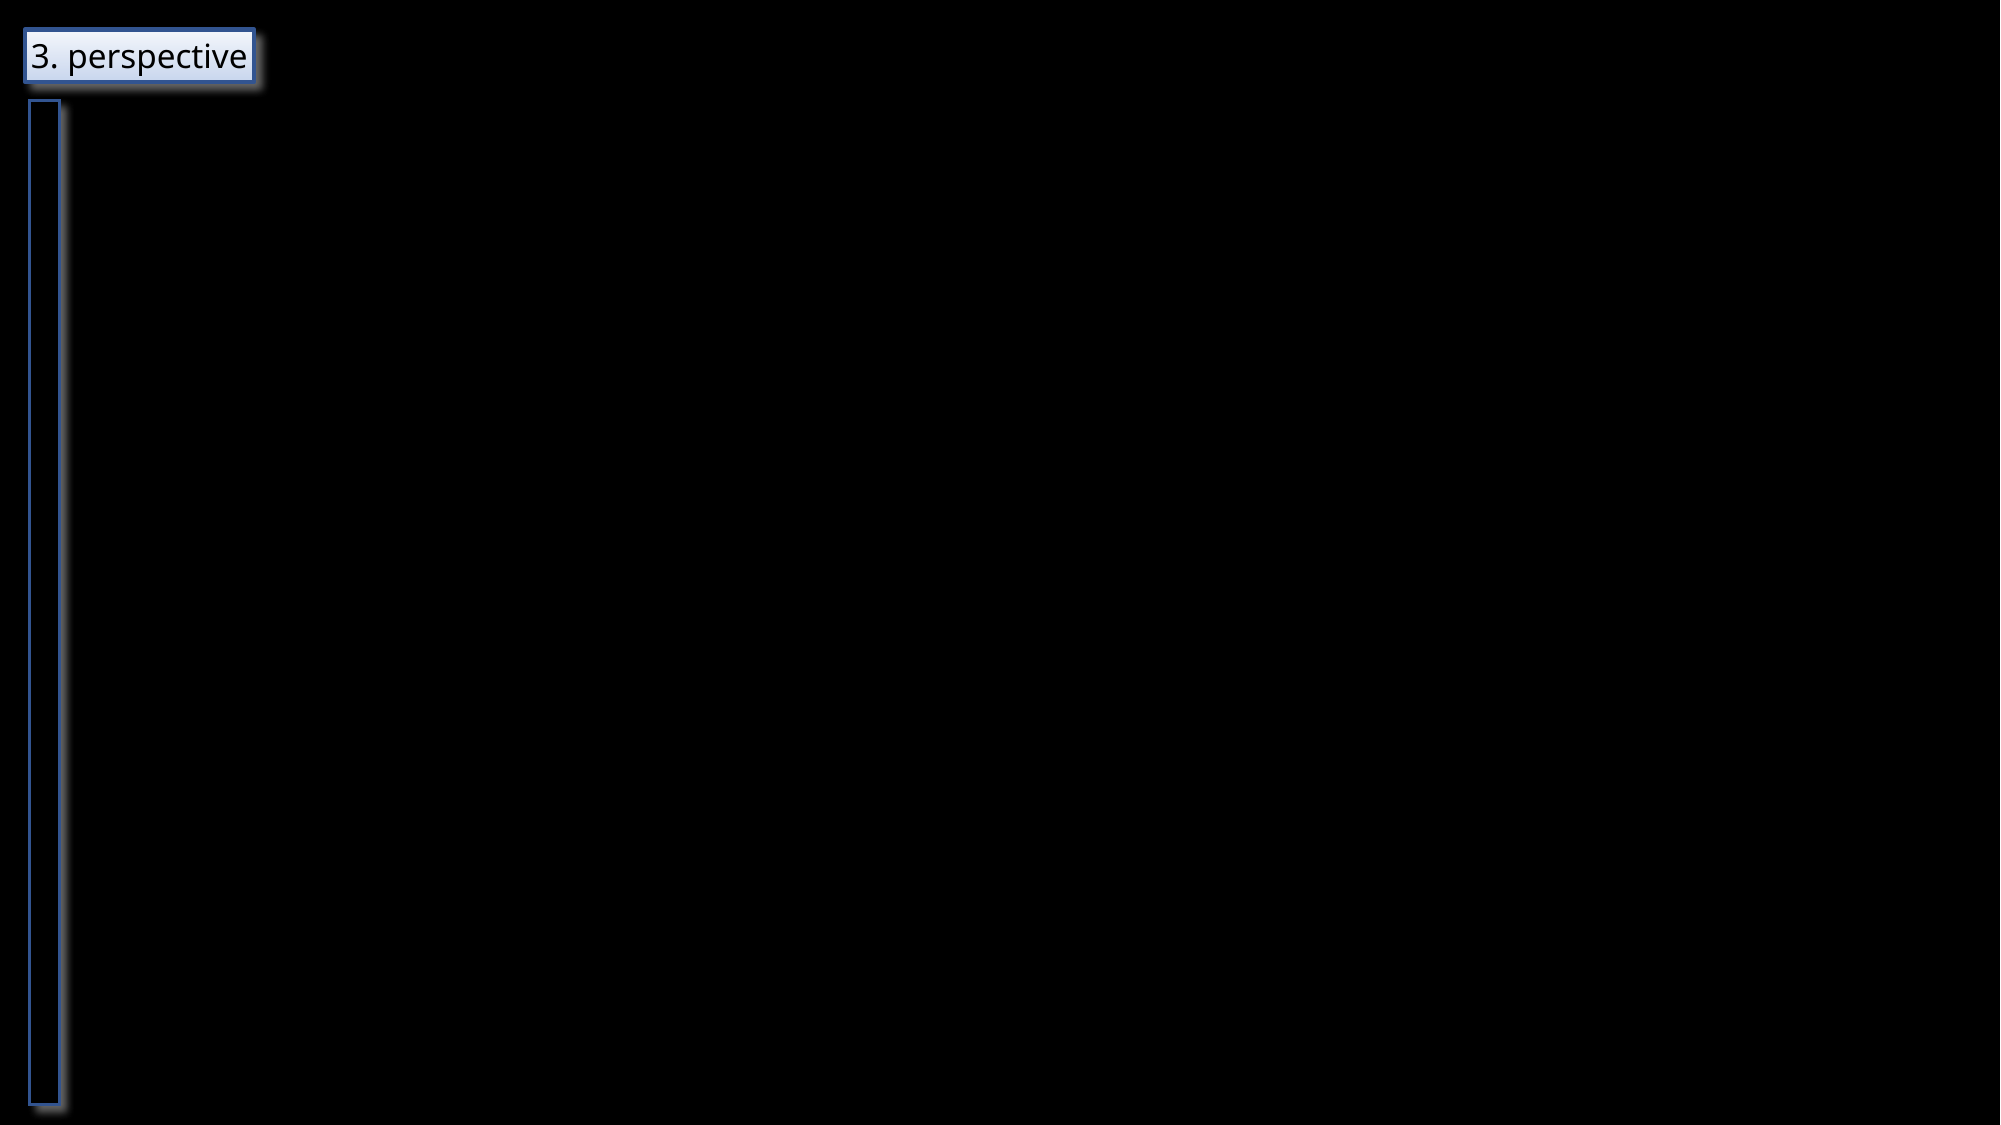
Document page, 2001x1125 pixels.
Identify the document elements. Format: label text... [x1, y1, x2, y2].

text_box [29, 100, 60, 1105]
title 3. perspective [29, 29, 250, 82]
